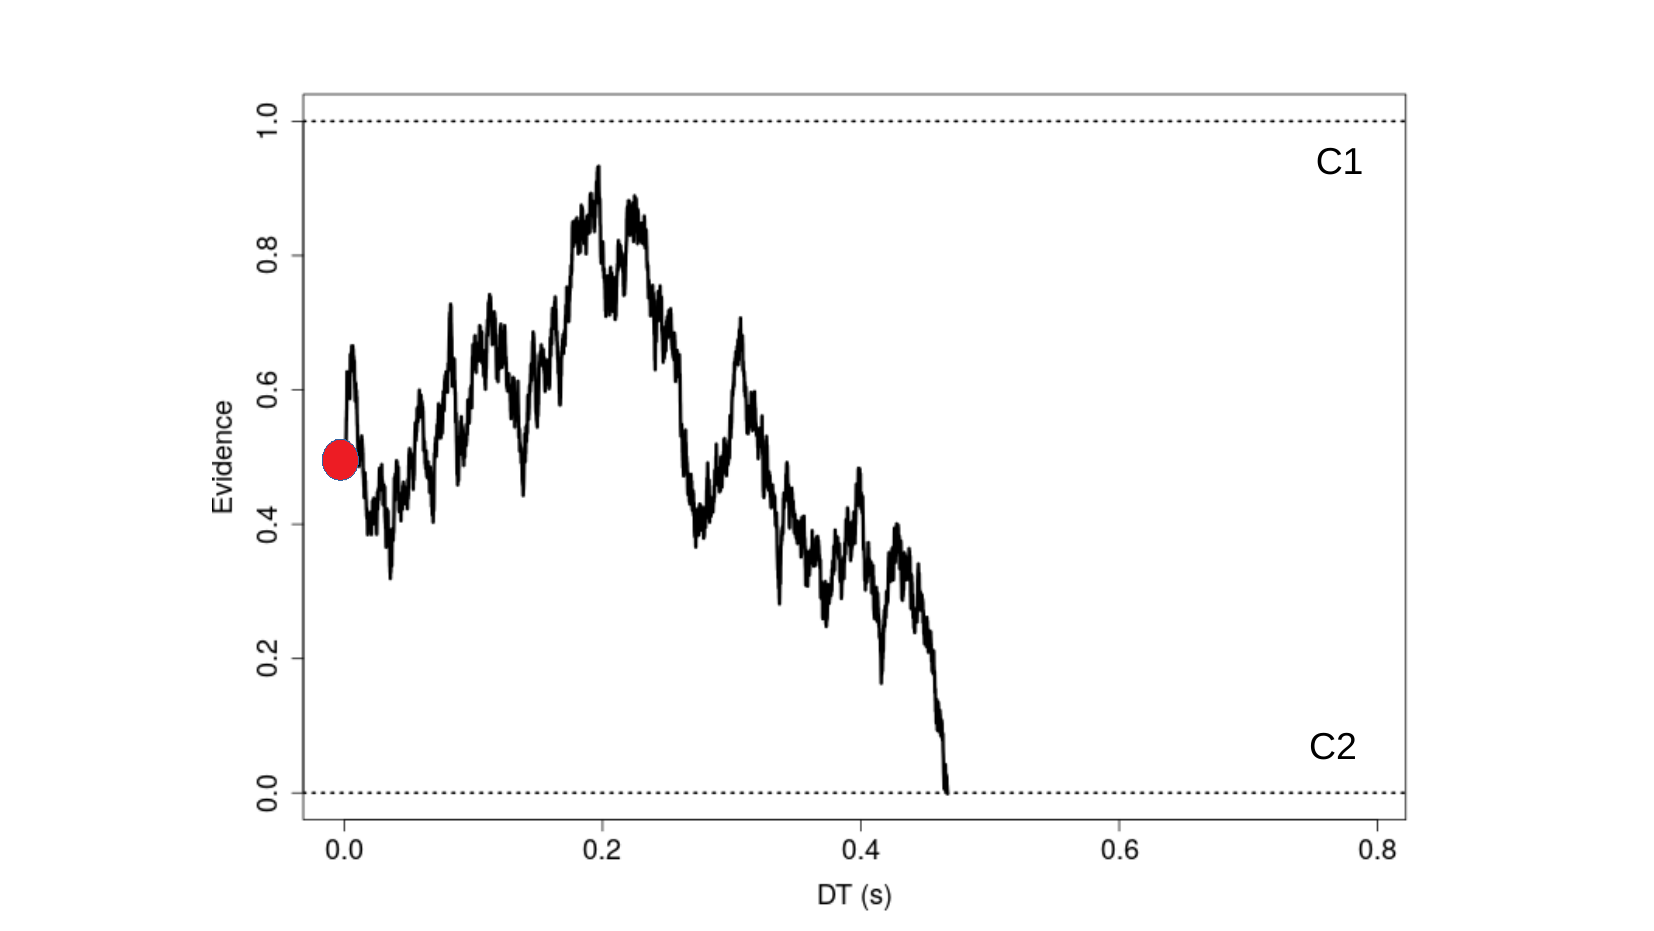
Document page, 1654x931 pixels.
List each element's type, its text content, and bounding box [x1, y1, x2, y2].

picture [212, 3, 1453, 931]
text_box C2 [1294, 718, 1390, 776]
text_box C1 [1300, 133, 1397, 191]
text_box [322, 439, 359, 481]
